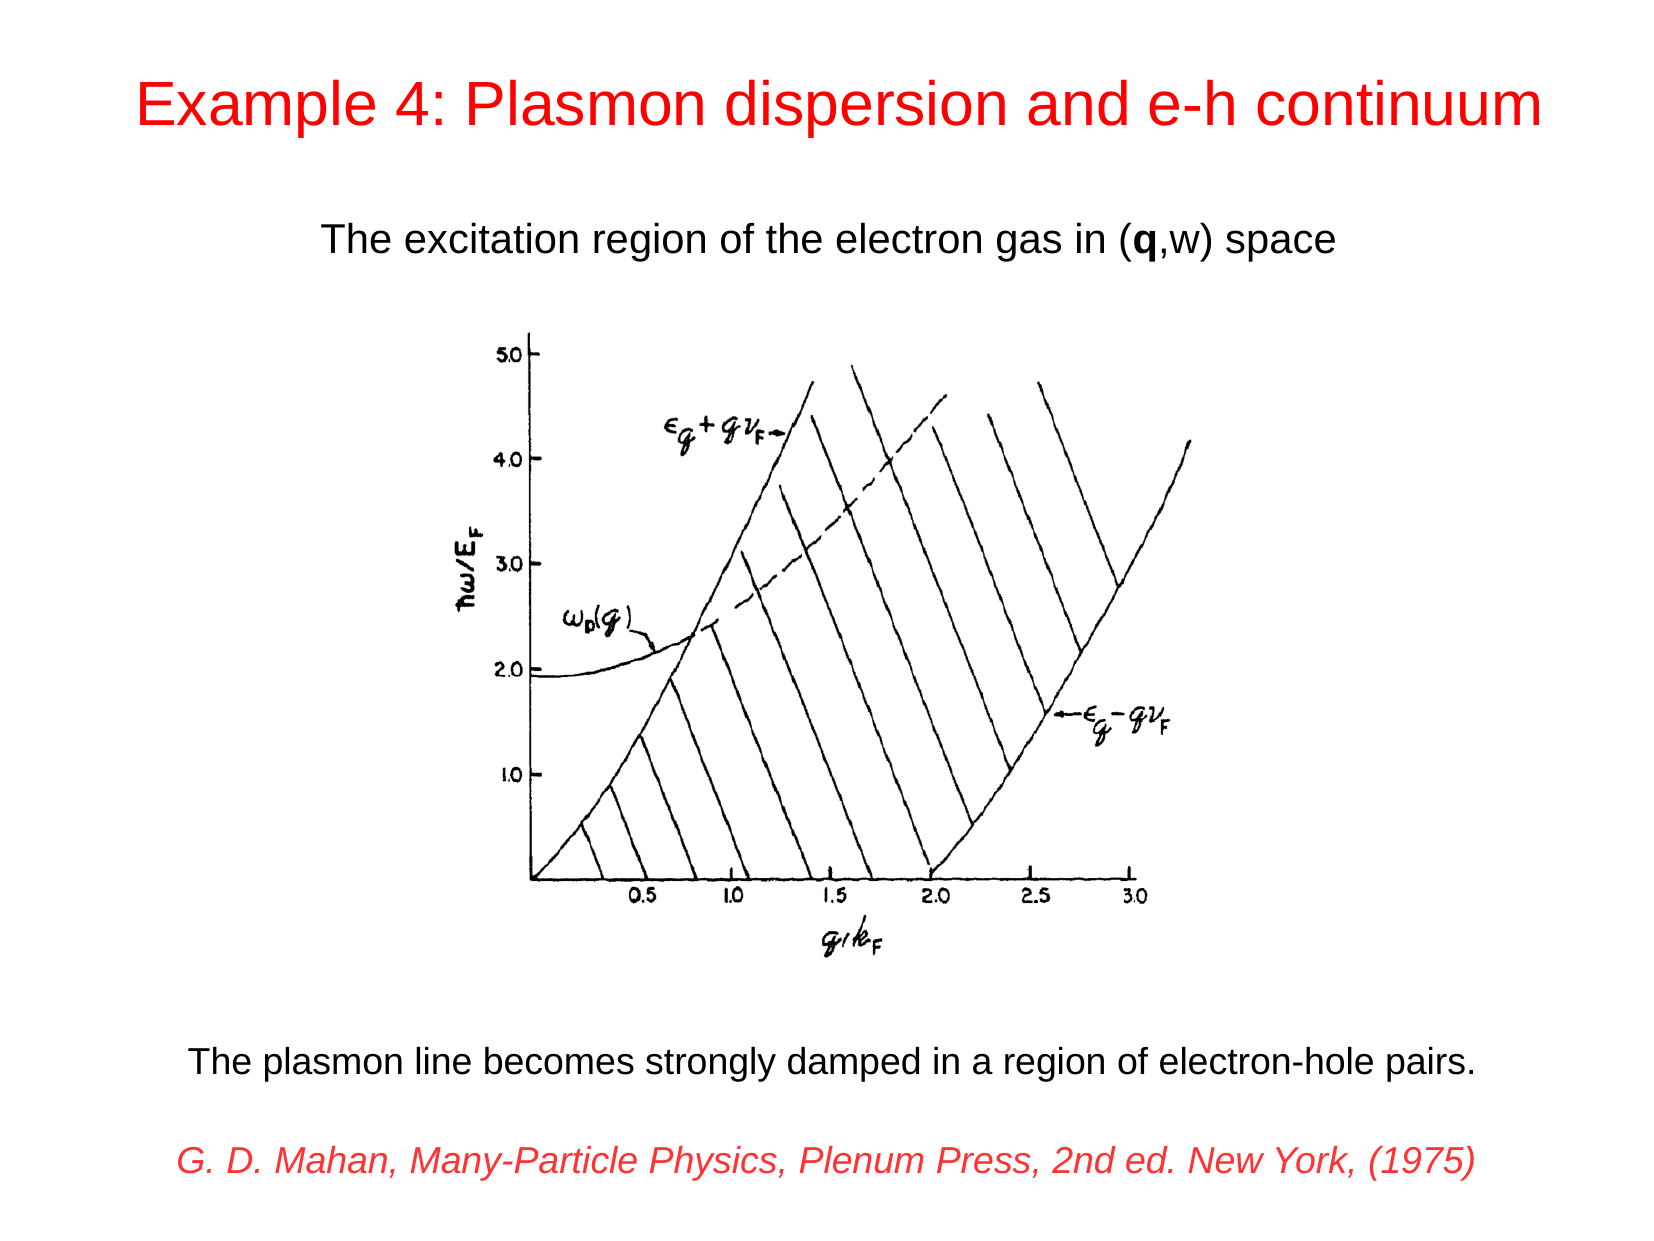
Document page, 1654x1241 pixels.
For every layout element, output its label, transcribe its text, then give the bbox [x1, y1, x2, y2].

list The excitation region of the electron gas in (q,w) space [249, 215, 1399, 301]
title Example 4: Plasmon dispersion and e-h continuum [84, 33, 1574, 175]
list G. D. Mahan, Many-Particle Physics, Plenum Press, 2nd ed. New York, (1975) [105, 1140, 1654, 1241]
list The plasmon line becomes strongly damped in a region of electron-hole pairs. [116, 1040, 1606, 1140]
picture [449, 326, 1215, 966]
